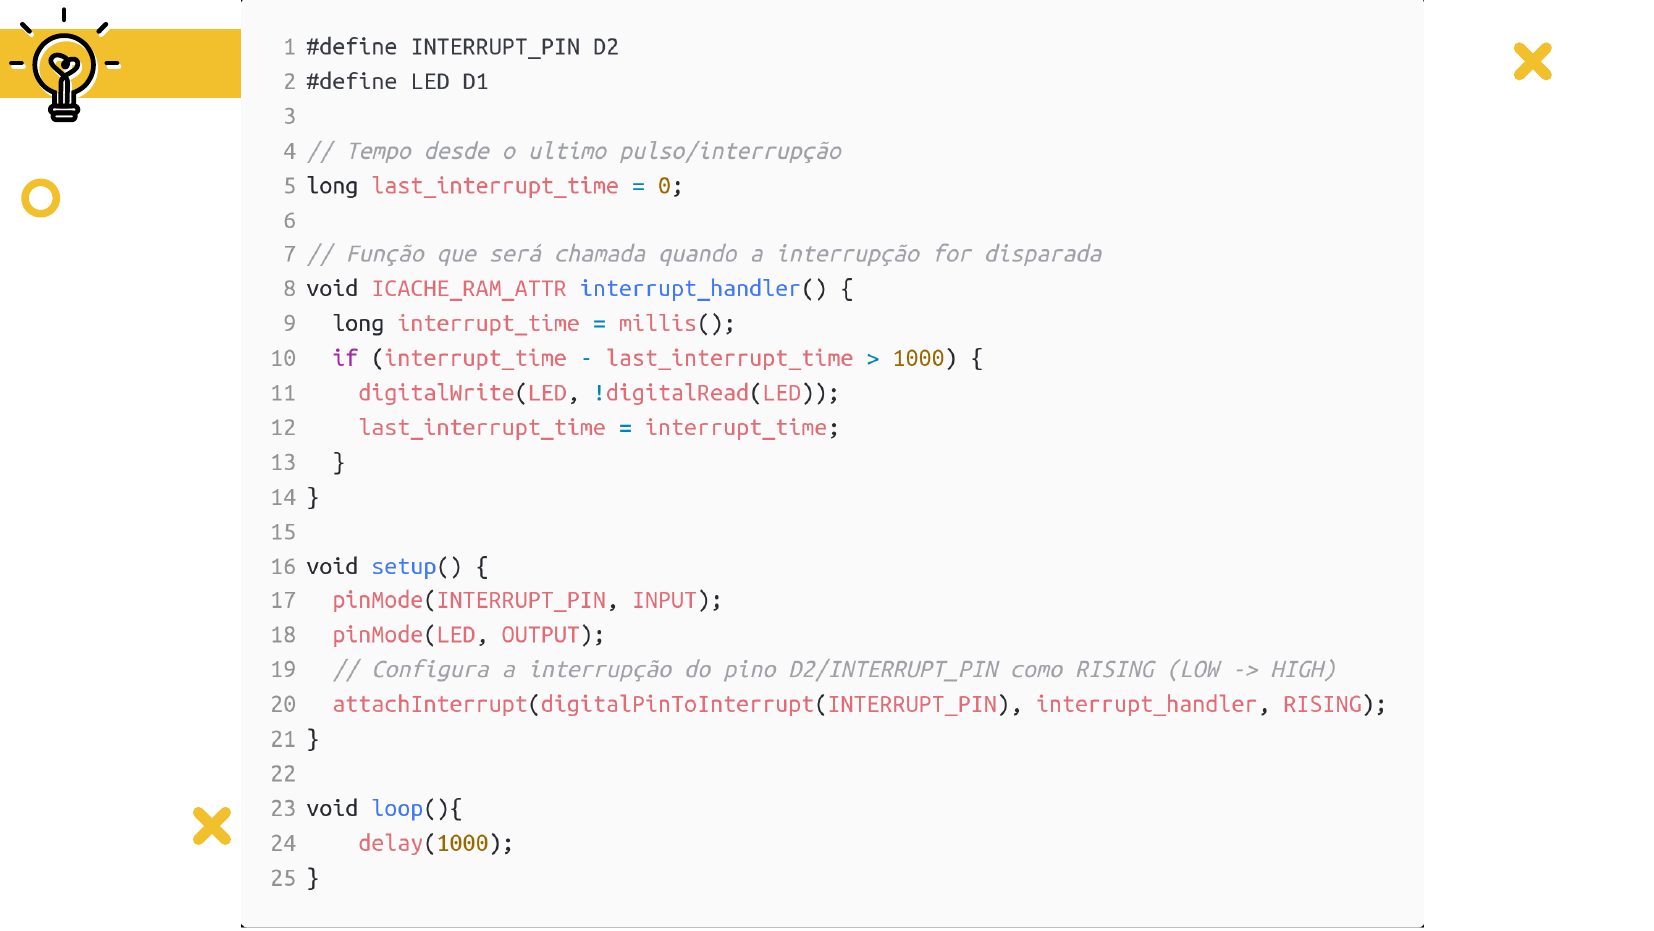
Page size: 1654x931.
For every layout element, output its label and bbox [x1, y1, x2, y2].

picture [241, 0, 1424, 928]
